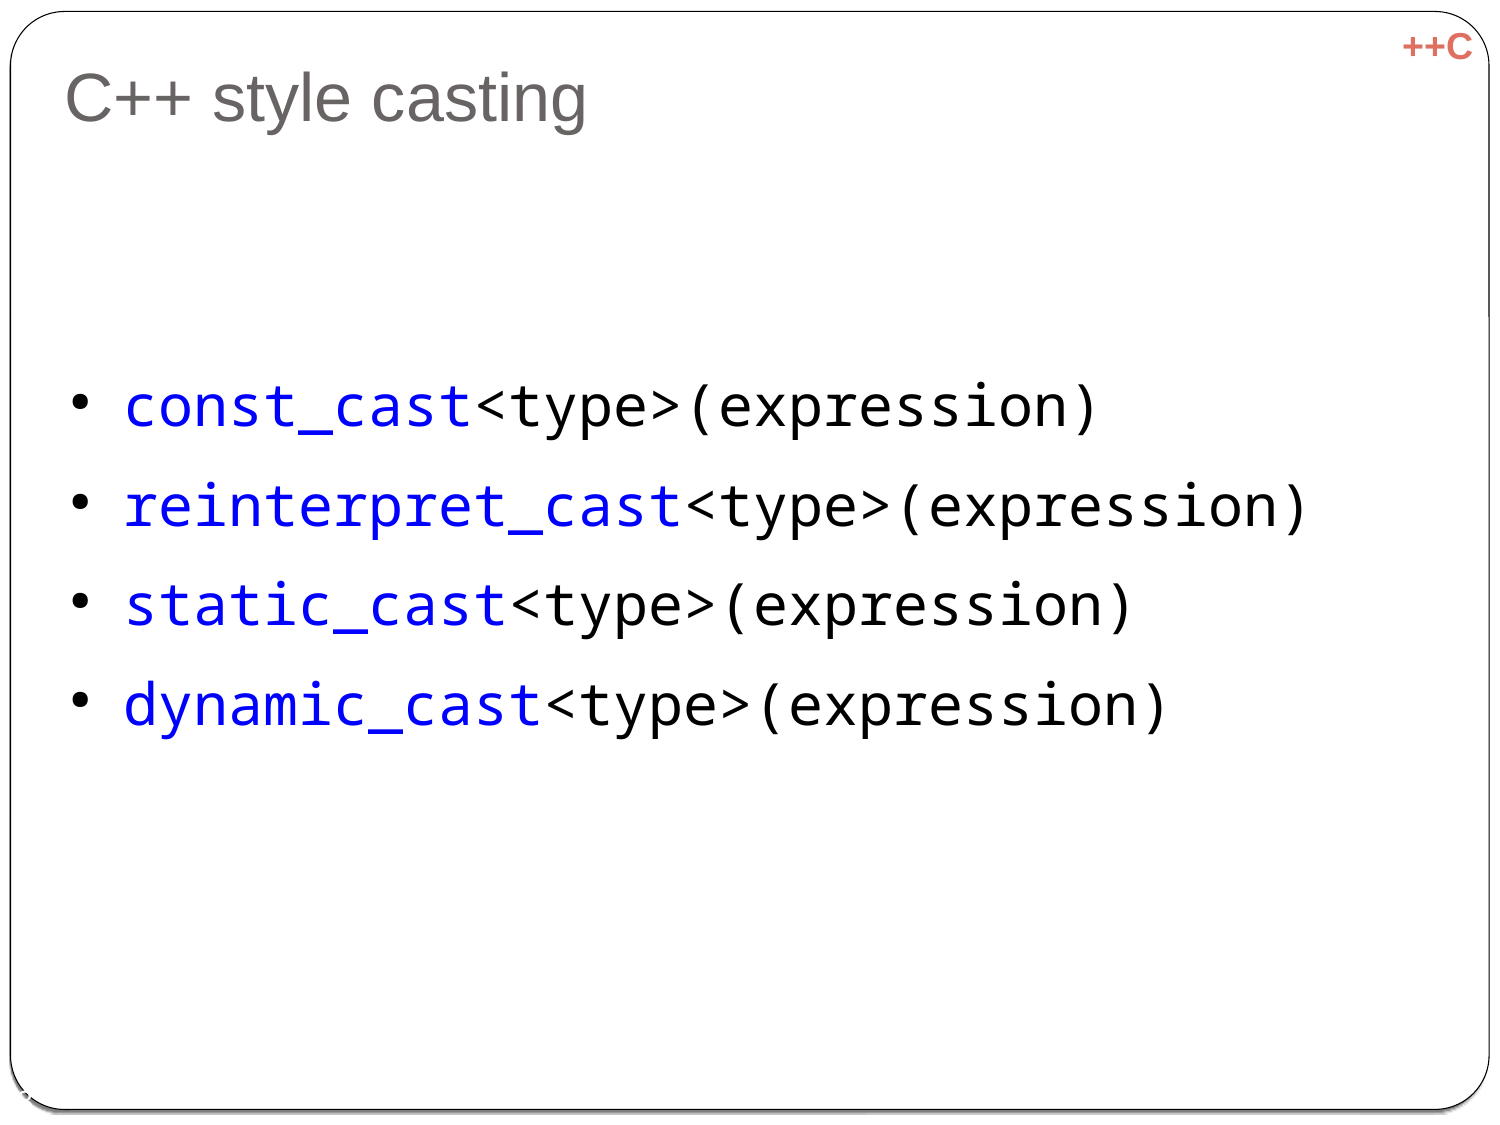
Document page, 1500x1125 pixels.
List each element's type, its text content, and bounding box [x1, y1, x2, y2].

list const_cast<type>(expression) reinterpret_cast<type>(expression) static_cast<type>(expression) dynamic_cast<type>(expression) [37, 162, 1463, 1088]
title C++ style casting [50, 45, 1450, 150]
slide_number <number> [0, 1074, 50, 1125]
